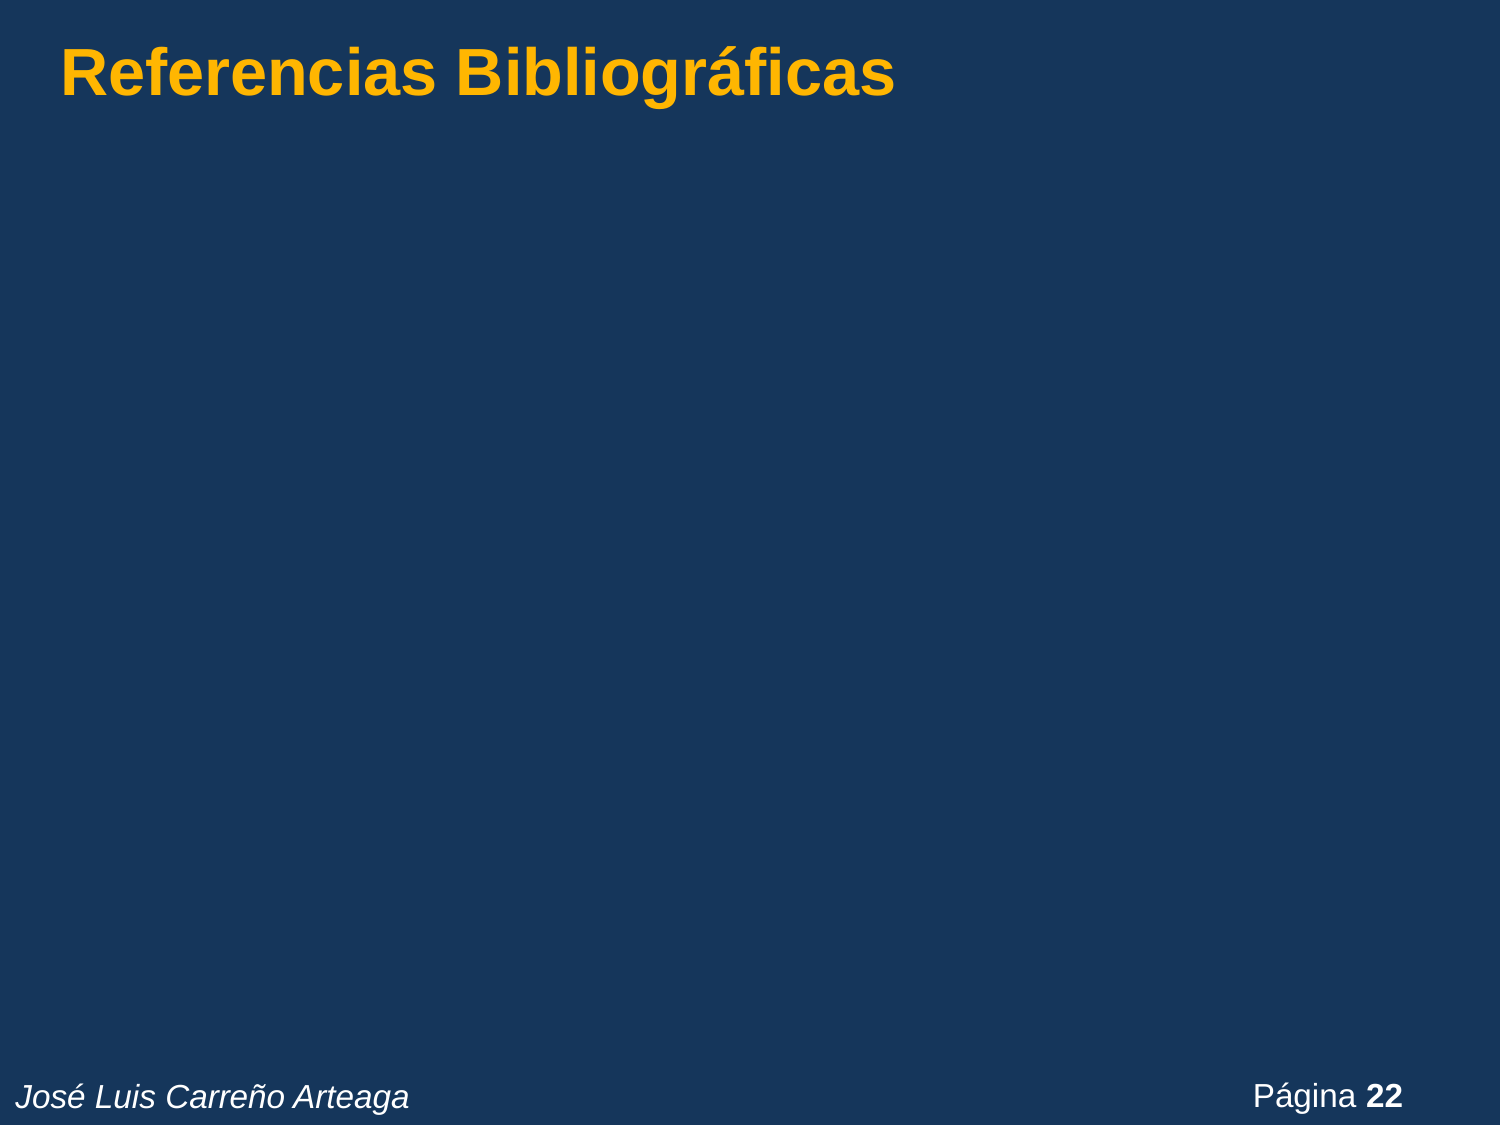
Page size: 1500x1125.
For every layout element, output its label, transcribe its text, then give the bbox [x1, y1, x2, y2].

title Referencias Bibliográficas [0, 0, 1500, 113]
